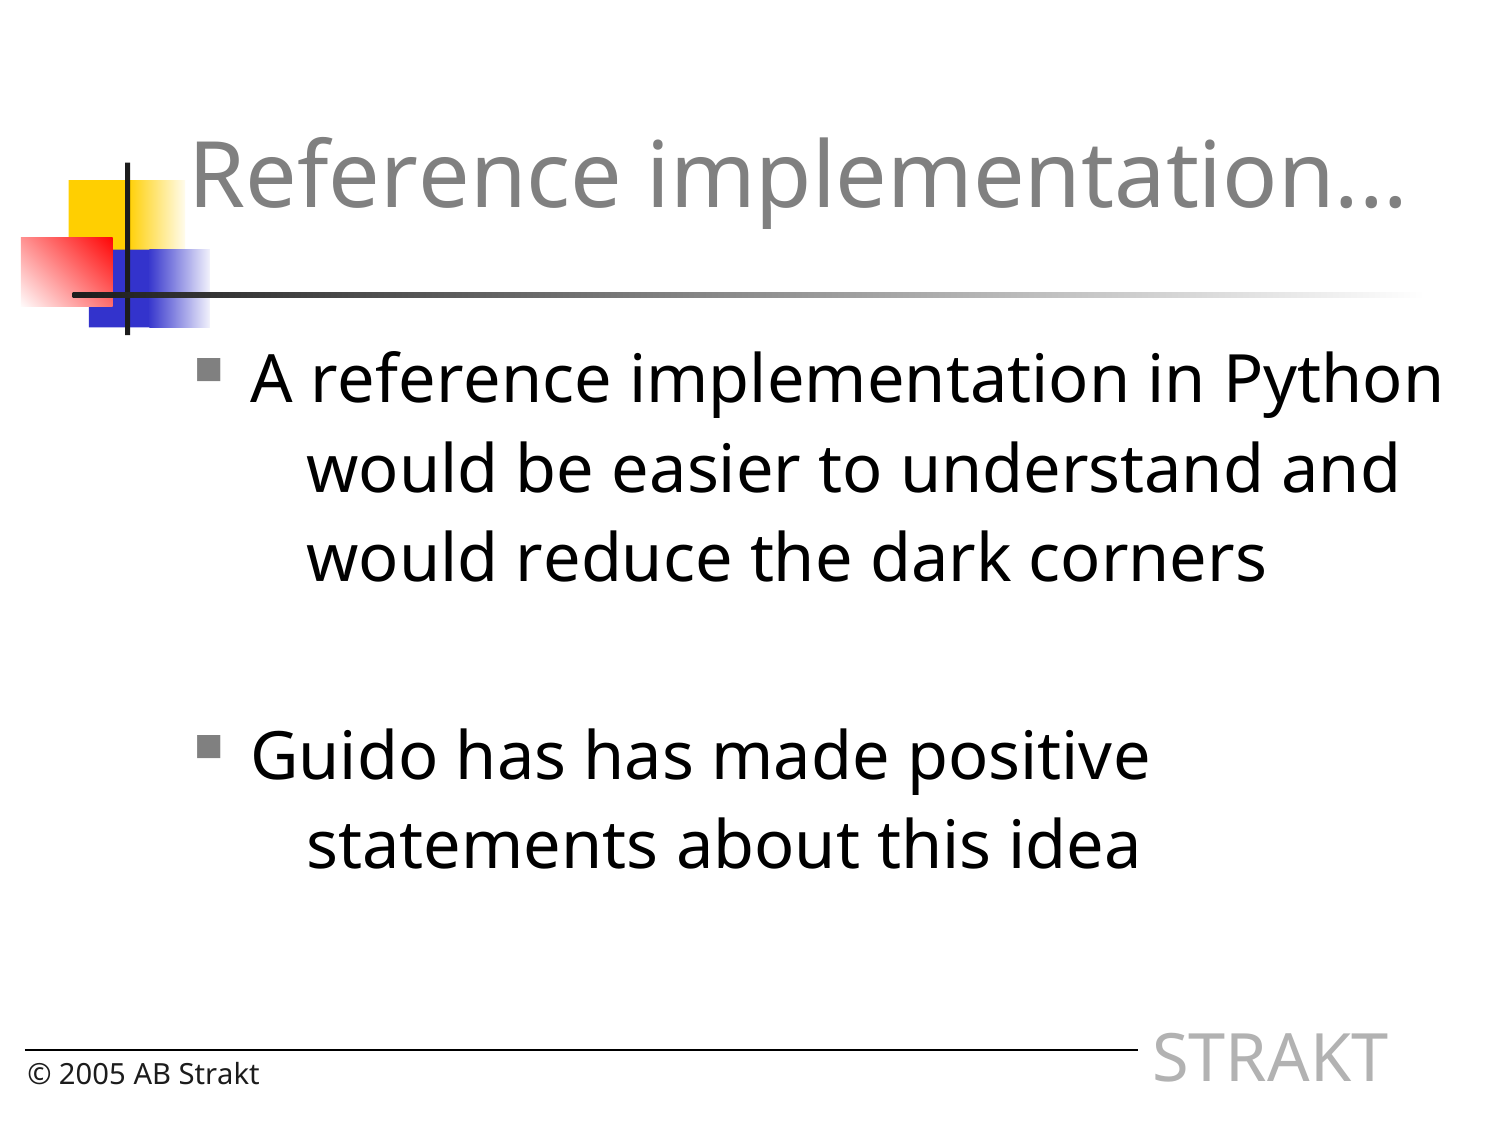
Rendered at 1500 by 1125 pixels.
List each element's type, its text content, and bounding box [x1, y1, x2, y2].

list A reference implementation in Python would be easier to understand and would reduce the dark corners Guido has has made positive statements about this idea [193, 331, 1469, 1007]
title Reference implementation... [188, 53, 1468, 289]
